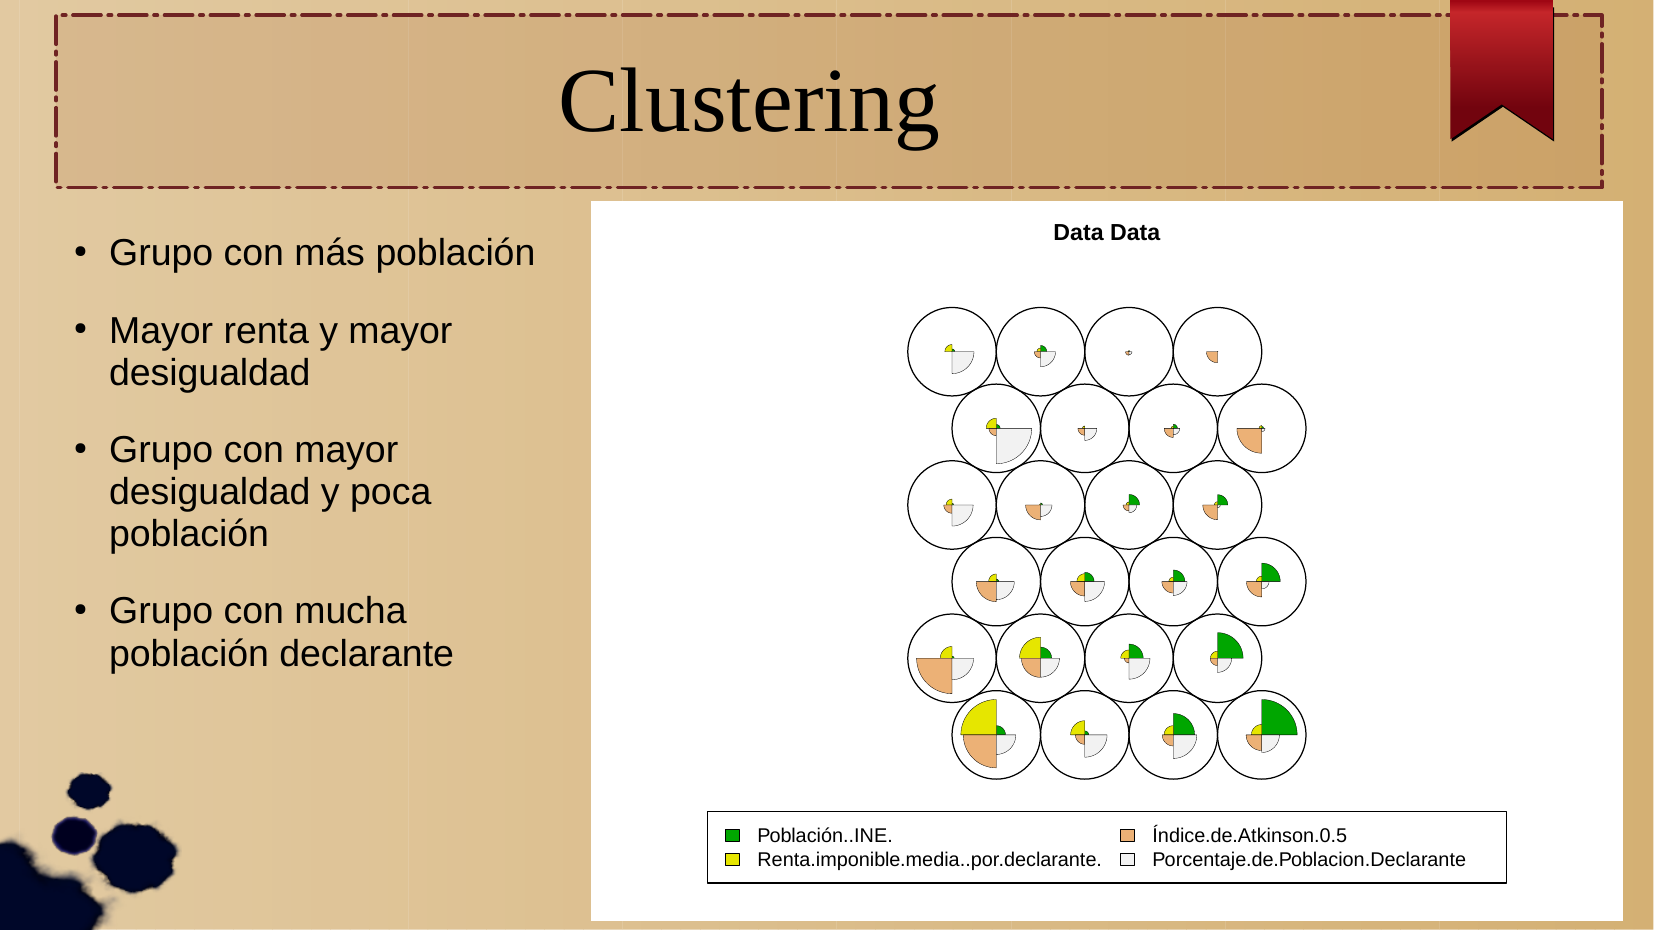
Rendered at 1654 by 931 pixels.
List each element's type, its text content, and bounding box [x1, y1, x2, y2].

title Clustering [59, 11, 1441, 189]
text_box Grupo con más población Mayor renta y mayor desigualdad Grupo con mayor desigualdad y poca población Grupo con mucha población declarante [59, 224, 579, 733]
picture [590, 200, 1624, 921]
